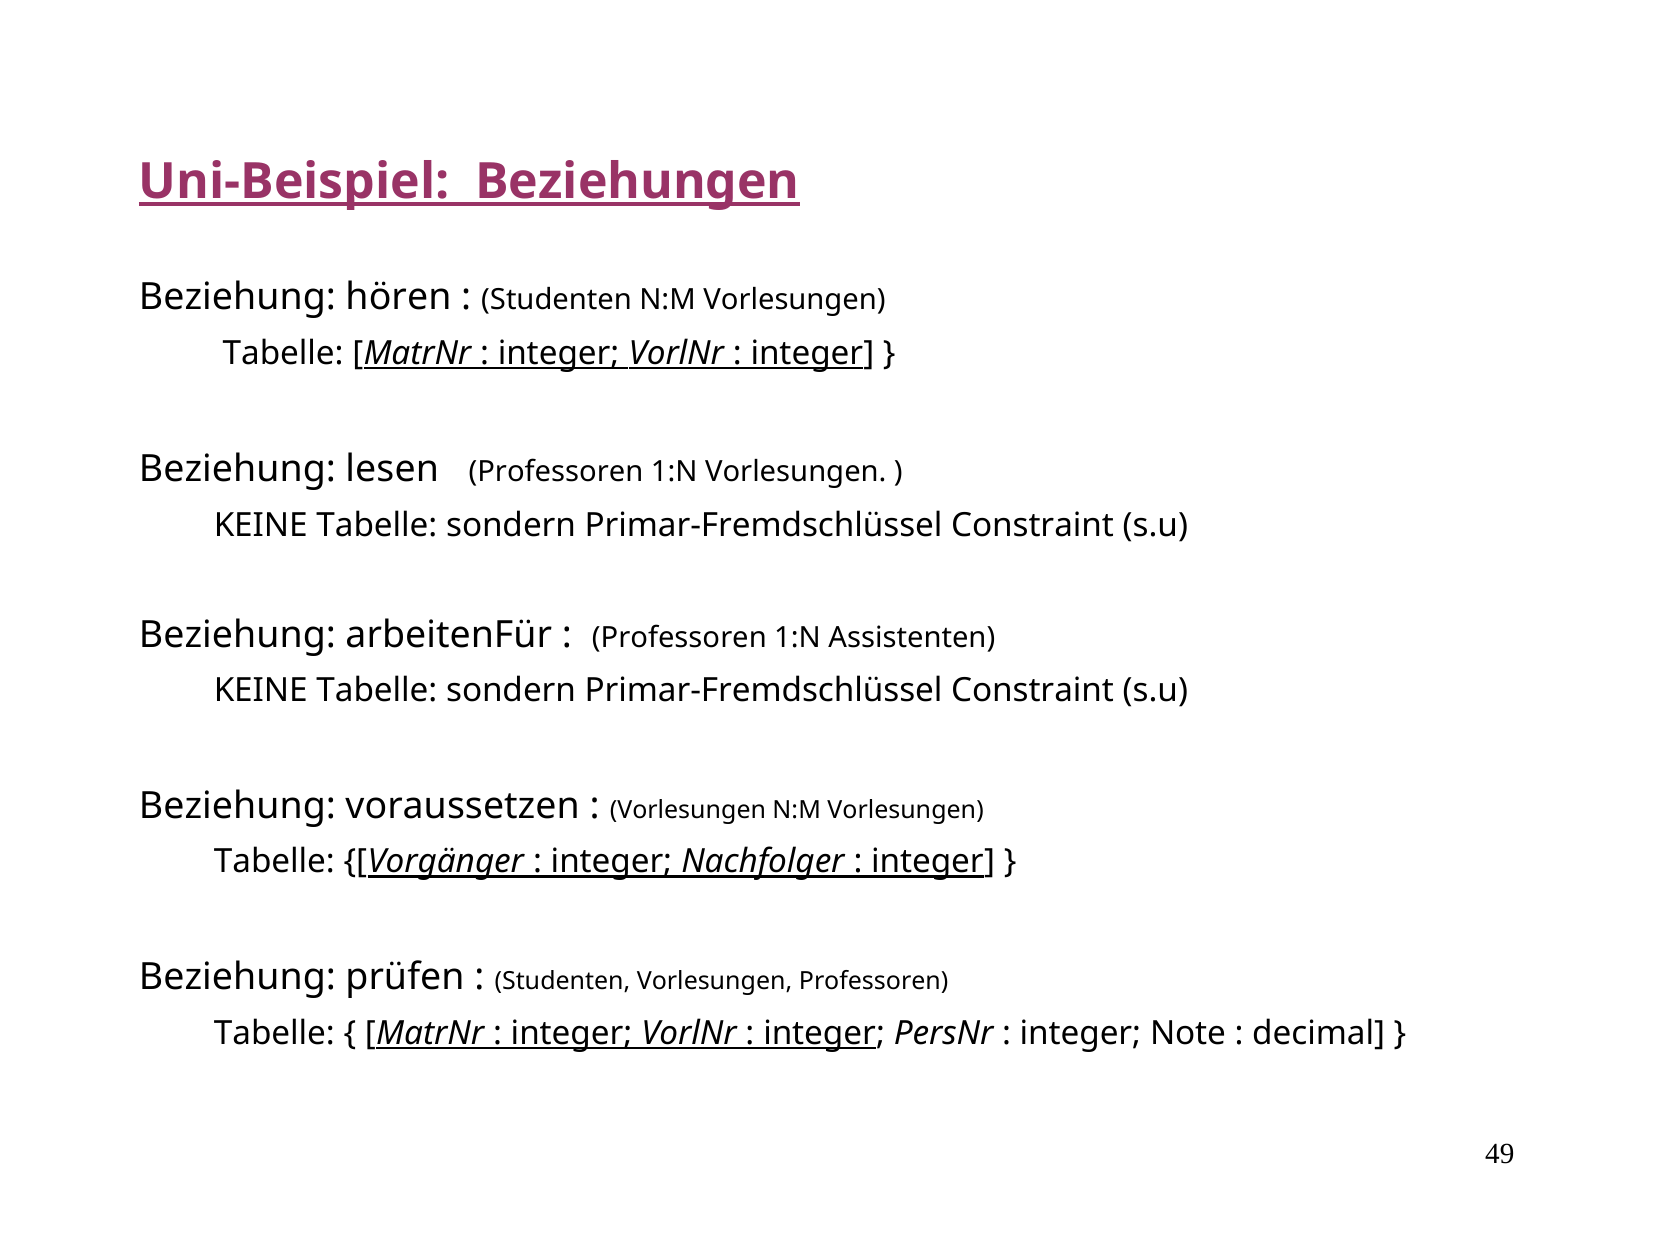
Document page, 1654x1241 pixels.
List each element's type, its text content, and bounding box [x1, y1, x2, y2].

title Uni-Beispiel: Beziehungen [124, 110, 1530, 249]
list Beziehung: hören : (Studenten N:M Vorlesungen) Tabelle: [MatrNr : integer; VorlNr : integer] } Beziehung: lesen (Professoren 1:N Vorlesungen. ) KEINE Tabelle: sondern Primar-Fremdschlüssel Constraint (s.u) Beziehung: arbeitenFür : (Professoren 1:N Assistenten) KEINE Tabelle: sondern Primar-Fremdschlüssel Constraint (s.u) Beziehung: voraussetzen : (Vorlesungen N:M Vorlesungen) Tabelle: {[Vorgänger : integer; Nachfolger : integer] } Beziehung: prüfen : (Studenten, Vorlesungen, Professoren) Tabelle: { [MatrNr : integer; VorlNr : integer; PersNr : integer; Note : decimal] } [124, 261, 1530, 1108]
